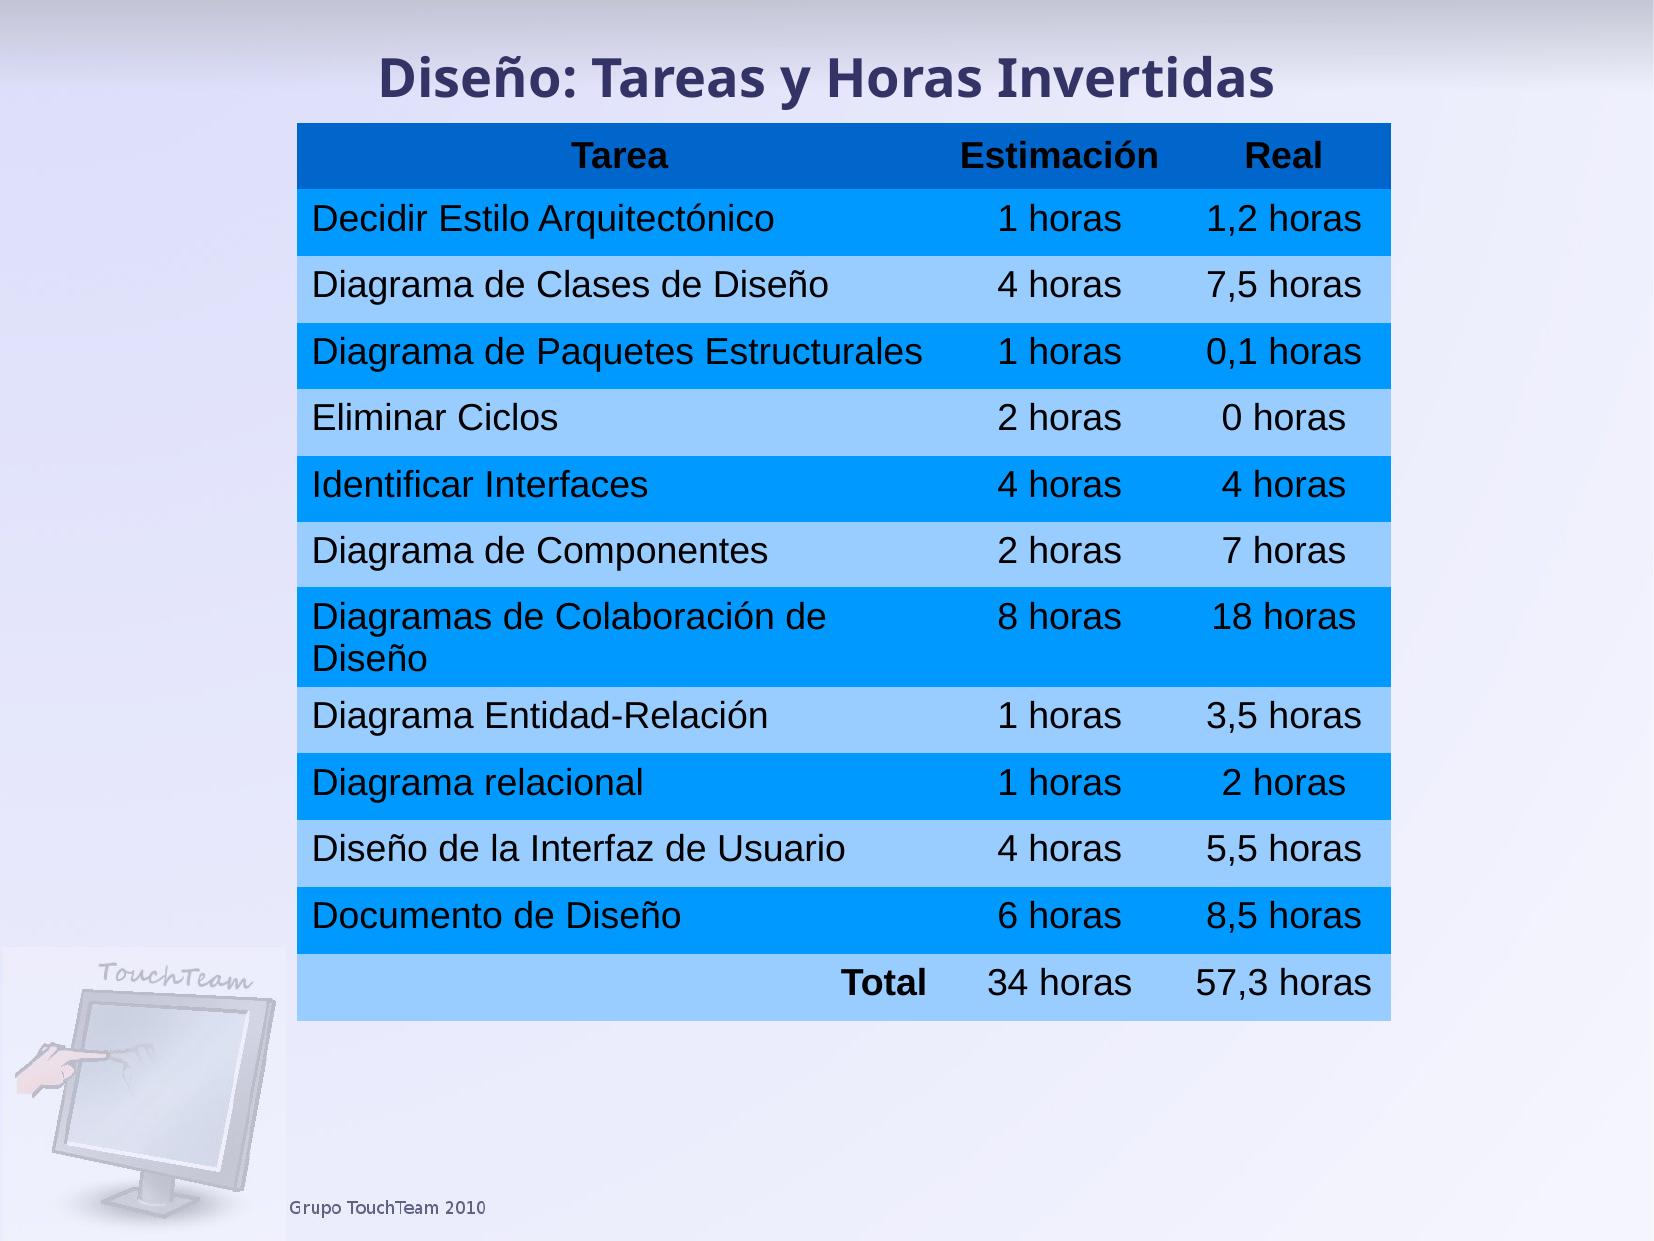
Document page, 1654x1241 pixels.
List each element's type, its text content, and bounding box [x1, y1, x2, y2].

table_cell 1,2 horas [1177, 189, 1391, 256]
table_header Tarea [297, 123, 942, 189]
table_cell 18 horas [1177, 587, 1391, 687]
table_cell 4 horas [942, 256, 1177, 323]
table_cell Diseño de la Interfaz de Usuario [297, 820, 942, 887]
table_cell Decidir Estilo Arquitectónico [297, 189, 942, 256]
table_cell 5,5 horas [1177, 820, 1391, 887]
table_cell 2 horas [942, 522, 1177, 587]
table_cell Diagrama de Clases de Diseño [297, 256, 942, 323]
title Diseño: Tareas y Horas Invertidas [82, 0, 1571, 173]
table_cell 4 horas [942, 456, 1177, 522]
table_cell Documento de Diseño [297, 887, 942, 954]
table_cell 7 horas [1177, 522, 1391, 587]
table_cell 57,3 horas [1177, 954, 1391, 1021]
table_cell Diagrama relacional [297, 753, 942, 820]
table_header Real [1177, 123, 1391, 189]
table_cell 1 horas [942, 753, 1177, 820]
table_cell Diagrama de Componentes [297, 522, 942, 587]
table_cell Diagramas de Colaboración de Diseño [297, 587, 942, 687]
table_cell 7,5 horas [1177, 256, 1391, 323]
table_cell 4 horas [942, 820, 1177, 887]
table_cell 4 horas [1177, 456, 1391, 522]
table_cell Total [297, 954, 942, 1021]
table_cell 2 horas [942, 389, 1177, 456]
table_cell 2 horas [1177, 753, 1391, 820]
table_cell 1 horas [942, 323, 1177, 389]
table_cell 34 horas [942, 954, 1177, 1021]
table_cell 0 horas [1177, 389, 1391, 456]
picture [0, 0, 1654, 1241]
table_cell Identificar Interfaces [297, 456, 942, 522]
table_cell Eliminar Ciclos [297, 389, 942, 456]
table_cell Diagrama Entidad-Relación [297, 687, 942, 753]
table_header Estimación [942, 123, 1177, 189]
table_cell 8,5 horas [1177, 887, 1391, 954]
table_cell 0,1 horas [1177, 323, 1391, 389]
table_cell Diagrama de Paquetes Estructurales [297, 323, 942, 389]
table_cell 1 horas [942, 189, 1177, 256]
table_cell 8 horas [942, 587, 1177, 687]
table_cell 6 horas [942, 887, 1177, 954]
table_cell 3,5 horas [1177, 687, 1391, 753]
table_cell 1 horas [942, 687, 1177, 753]
